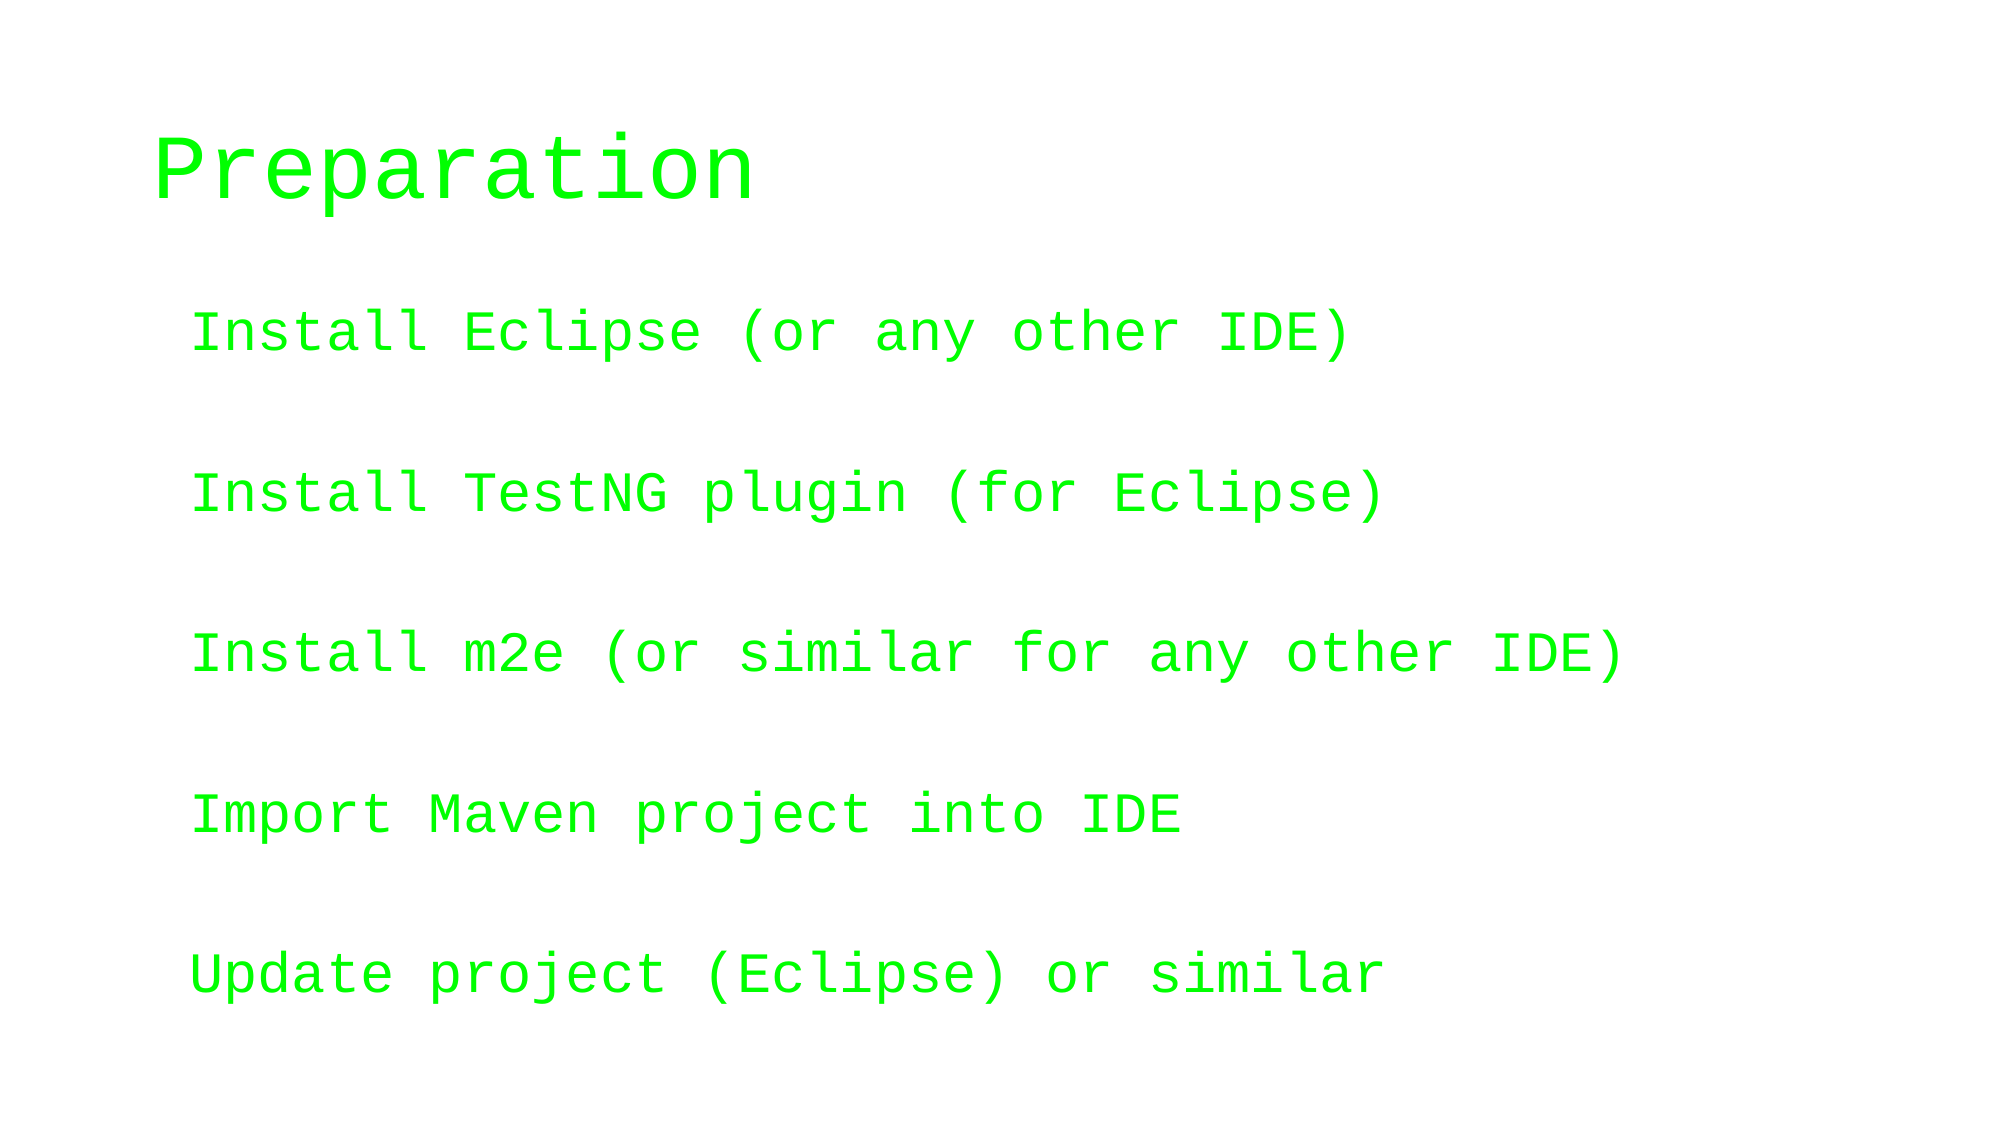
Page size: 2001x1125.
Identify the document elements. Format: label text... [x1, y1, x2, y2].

list Install Eclipse (or any other IDE) Install TestNG plugin (for Eclipse) Install m2e (or similar for any other IDE) Import Maven project into IDE Update project (Eclipse) or similar [137, 299, 1863, 1014]
title Preparation [137, 59, 1863, 278]
